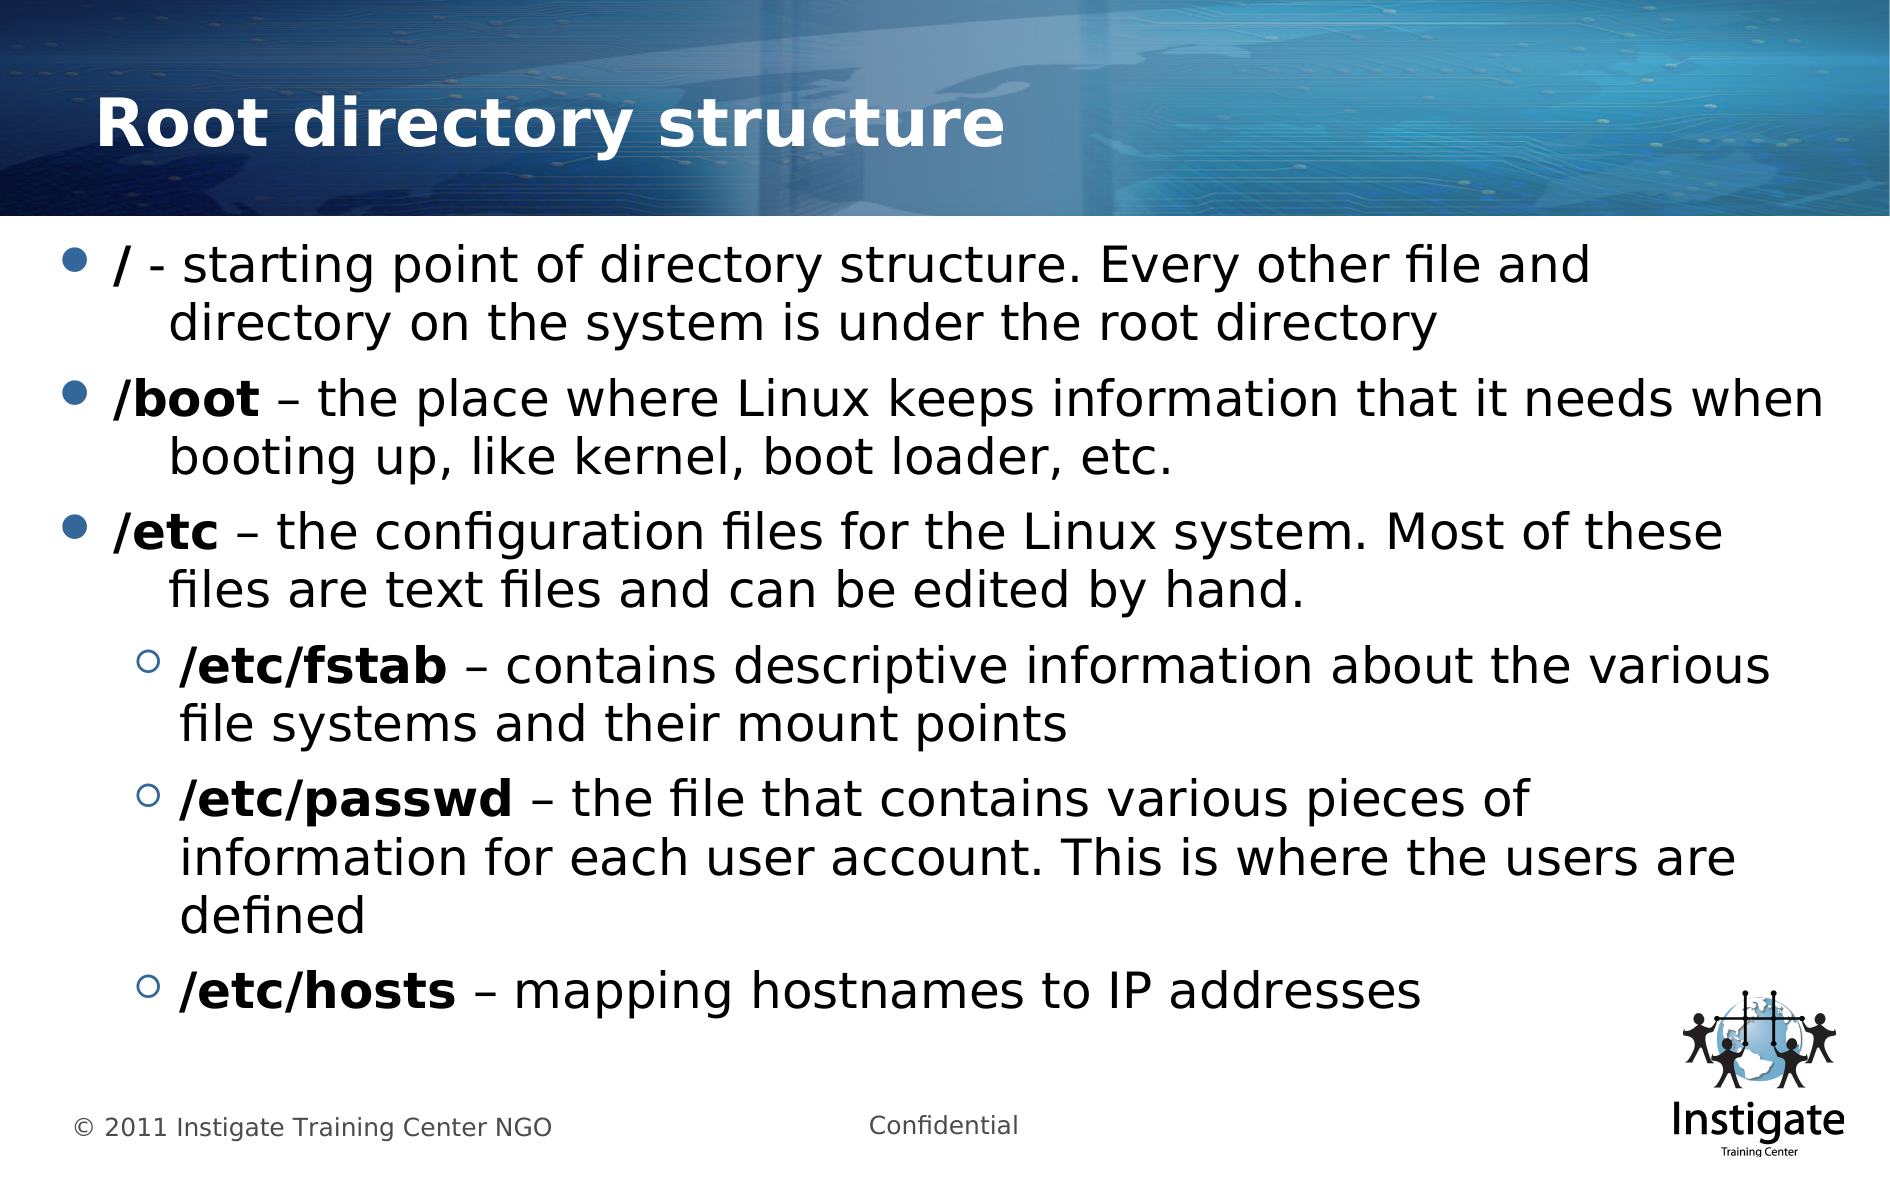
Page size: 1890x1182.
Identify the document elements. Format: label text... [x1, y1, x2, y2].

picture [0, 0, 1890, 216]
list / - starting point of directory structure. Every other file and directory on the system is under the root directory /boot – the place where Linux keeps information that it needs when booting up, like kernel, boot loader, etc. /etc – the configuration files for the Linux system. Most of these files are text files and can be edited by hand. /etc/fstab – contains descriptive information about the various file systems and their mount points /etc/passwd – the file that contains various pieces of information for each user account. This is where the users are defined /etc/hosts – mapping hostnames to IP addresses [59, 236, 1831, 1020]
picture [1674, 990, 1844, 1157]
title Root directory structure [94, 54, 1793, 210]
